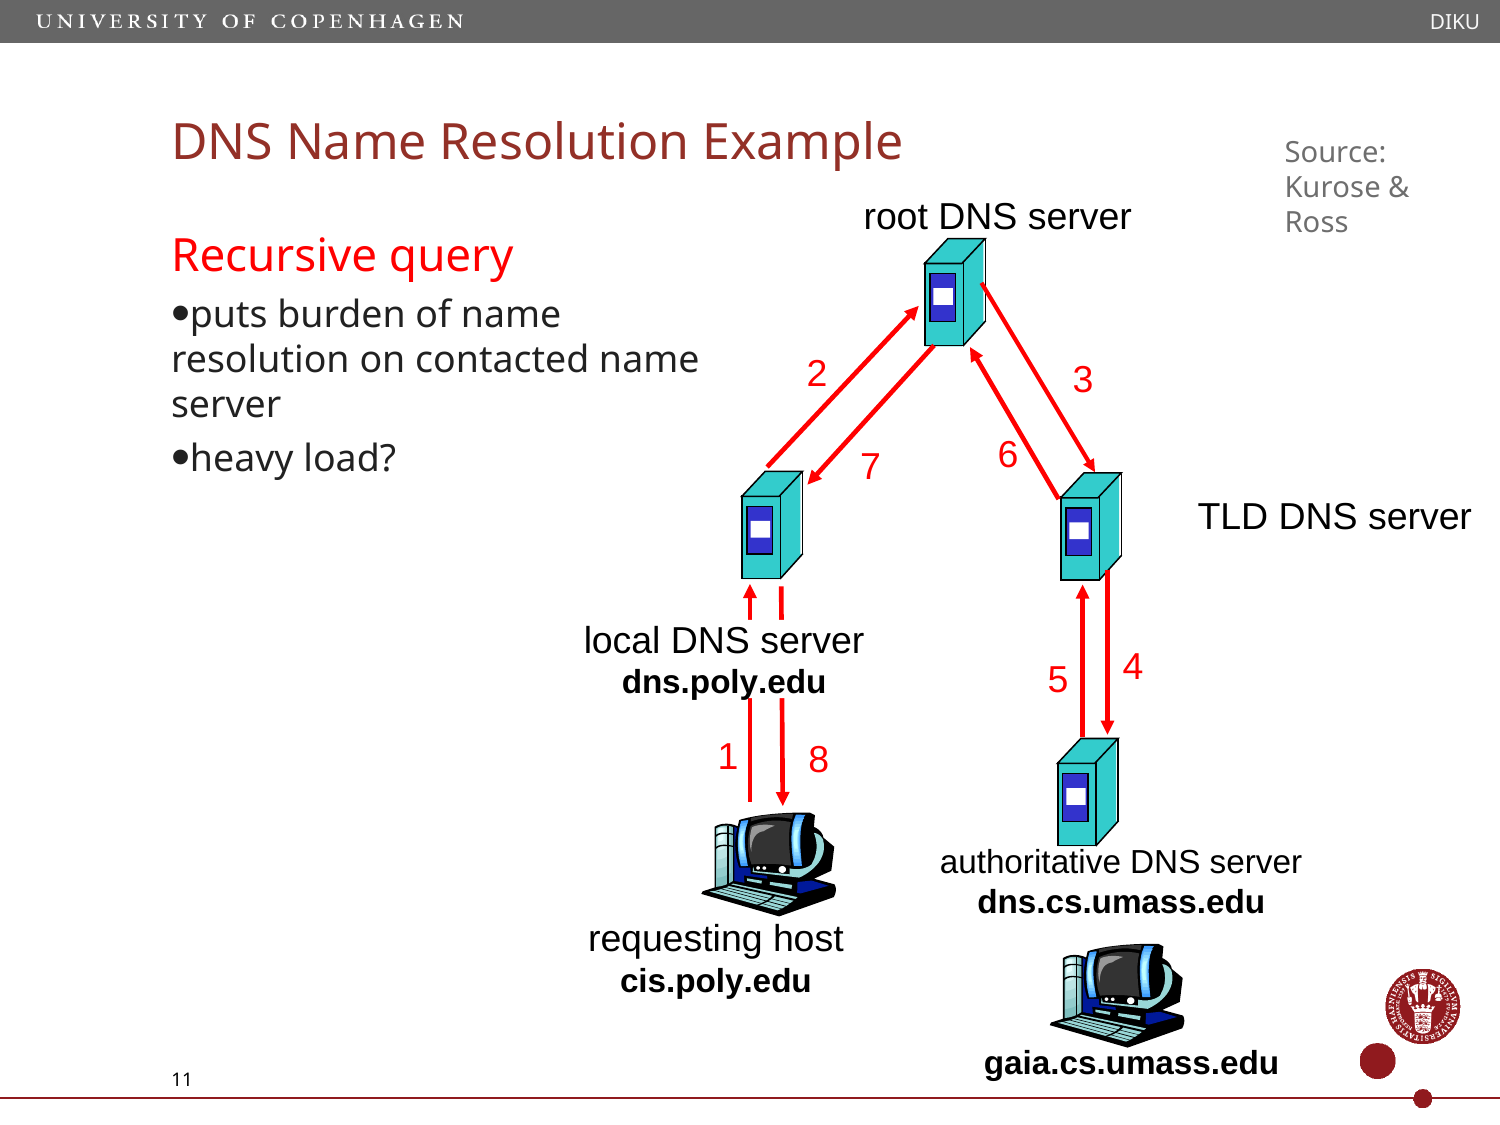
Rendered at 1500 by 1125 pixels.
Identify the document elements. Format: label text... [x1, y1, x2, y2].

text_box [741, 471, 803, 580]
text_box [1057, 738, 1119, 832]
text_box 5 [1032, 647, 1080, 708]
text_box 4 [1110, 634, 1159, 696]
text_box Source: Kurose & Ross [1269, 125, 1459, 246]
title DNS Name Resolution Example [171, 75, 1329, 171]
text_box [924, 238, 986, 347]
list Recursive query puts burden of name resolution on contacted name server heavy load? [171, 225, 739, 900]
text_box DIKU [469, 0, 1495, 43]
text_box 3 [1057, 347, 1109, 408]
text_box 8 [793, 727, 844, 789]
text_box [1060, 472, 1122, 581]
picture [701, 811, 838, 906]
text_box local DNS server dns.poly.edu [568, 608, 880, 709]
text_box 6 [1017, 422, 1034, 450]
text_box TLD DNS server [1169, 484, 1500, 546]
text_box gaia.cs.umass.edu [969, 1033, 1295, 1089]
text_box root DNS server [832, 184, 1163, 246]
text_box 7 [845, 434, 896, 496]
text_box 1 [702, 724, 754, 785]
picture [0, 910, 1500, 1122]
text_box 6 [982, 422, 1034, 483]
text_box requesting host cis.poly.edu [573, 906, 859, 1007]
text_box 2 [791, 341, 843, 403]
text_box <number> [171, 1067, 522, 1092]
text_box authoritative DNS server dns.cs.umass.edu [925, 832, 1318, 928]
